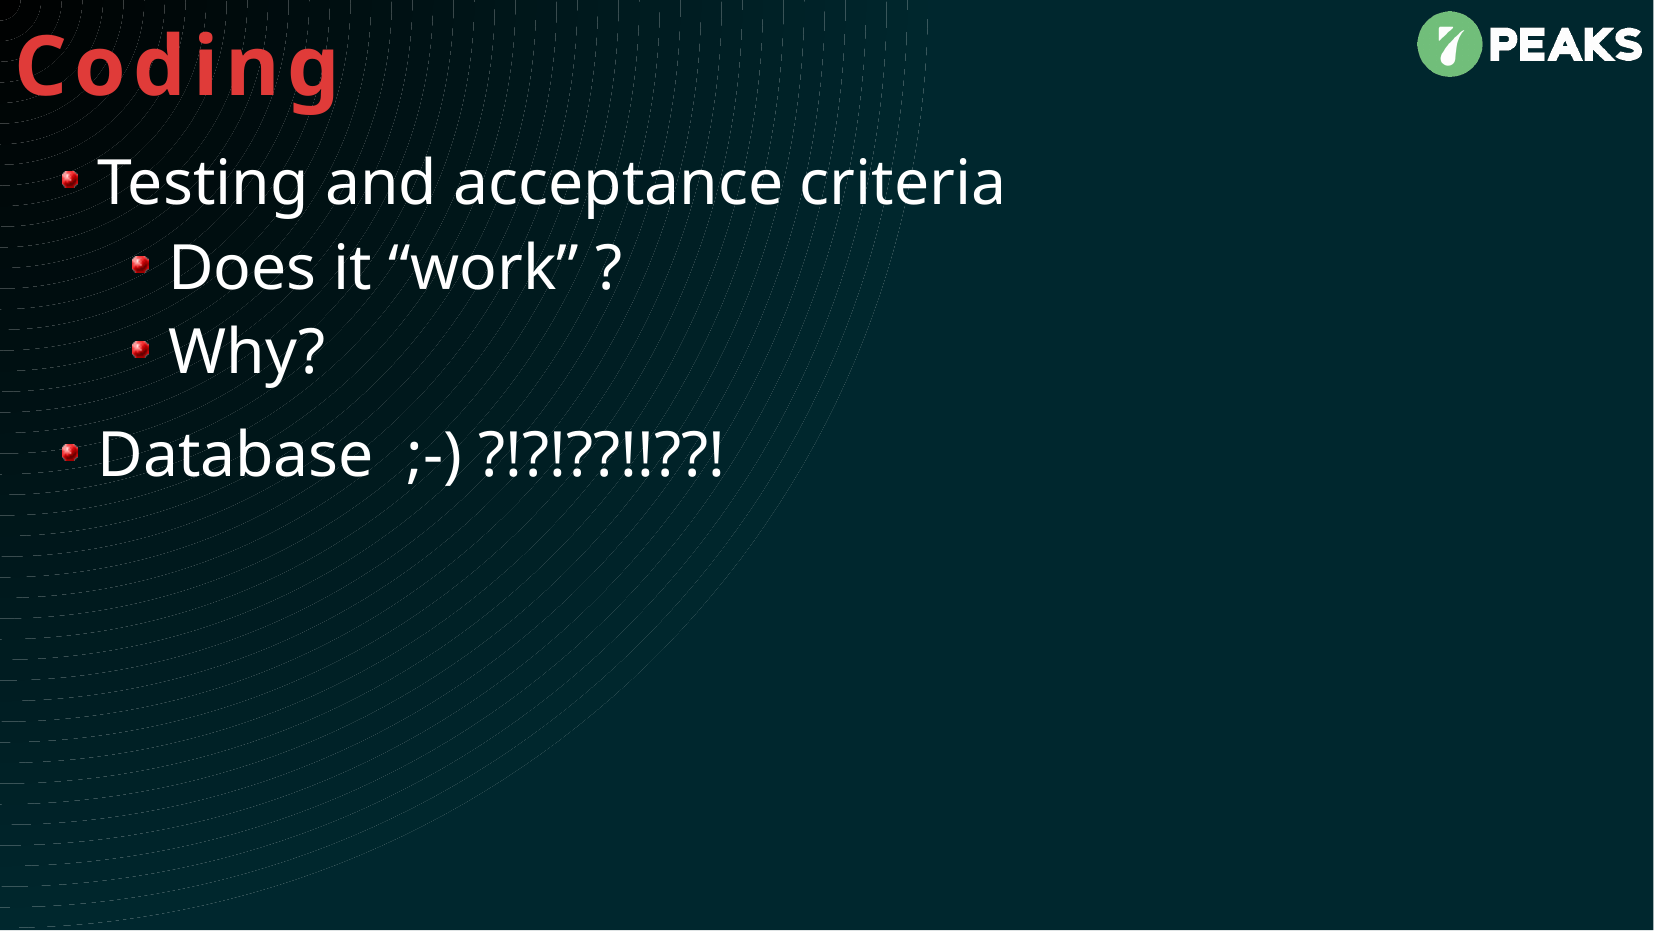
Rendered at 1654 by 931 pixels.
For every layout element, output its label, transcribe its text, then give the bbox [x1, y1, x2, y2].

picture [1417, 11, 1642, 77]
text_box Testing and acceptance criteria Does it “work” ? Why? Database ;-) ?!?!??!!??! [47, 129, 1607, 532]
text_box Coding [0, 0, 721, 130]
